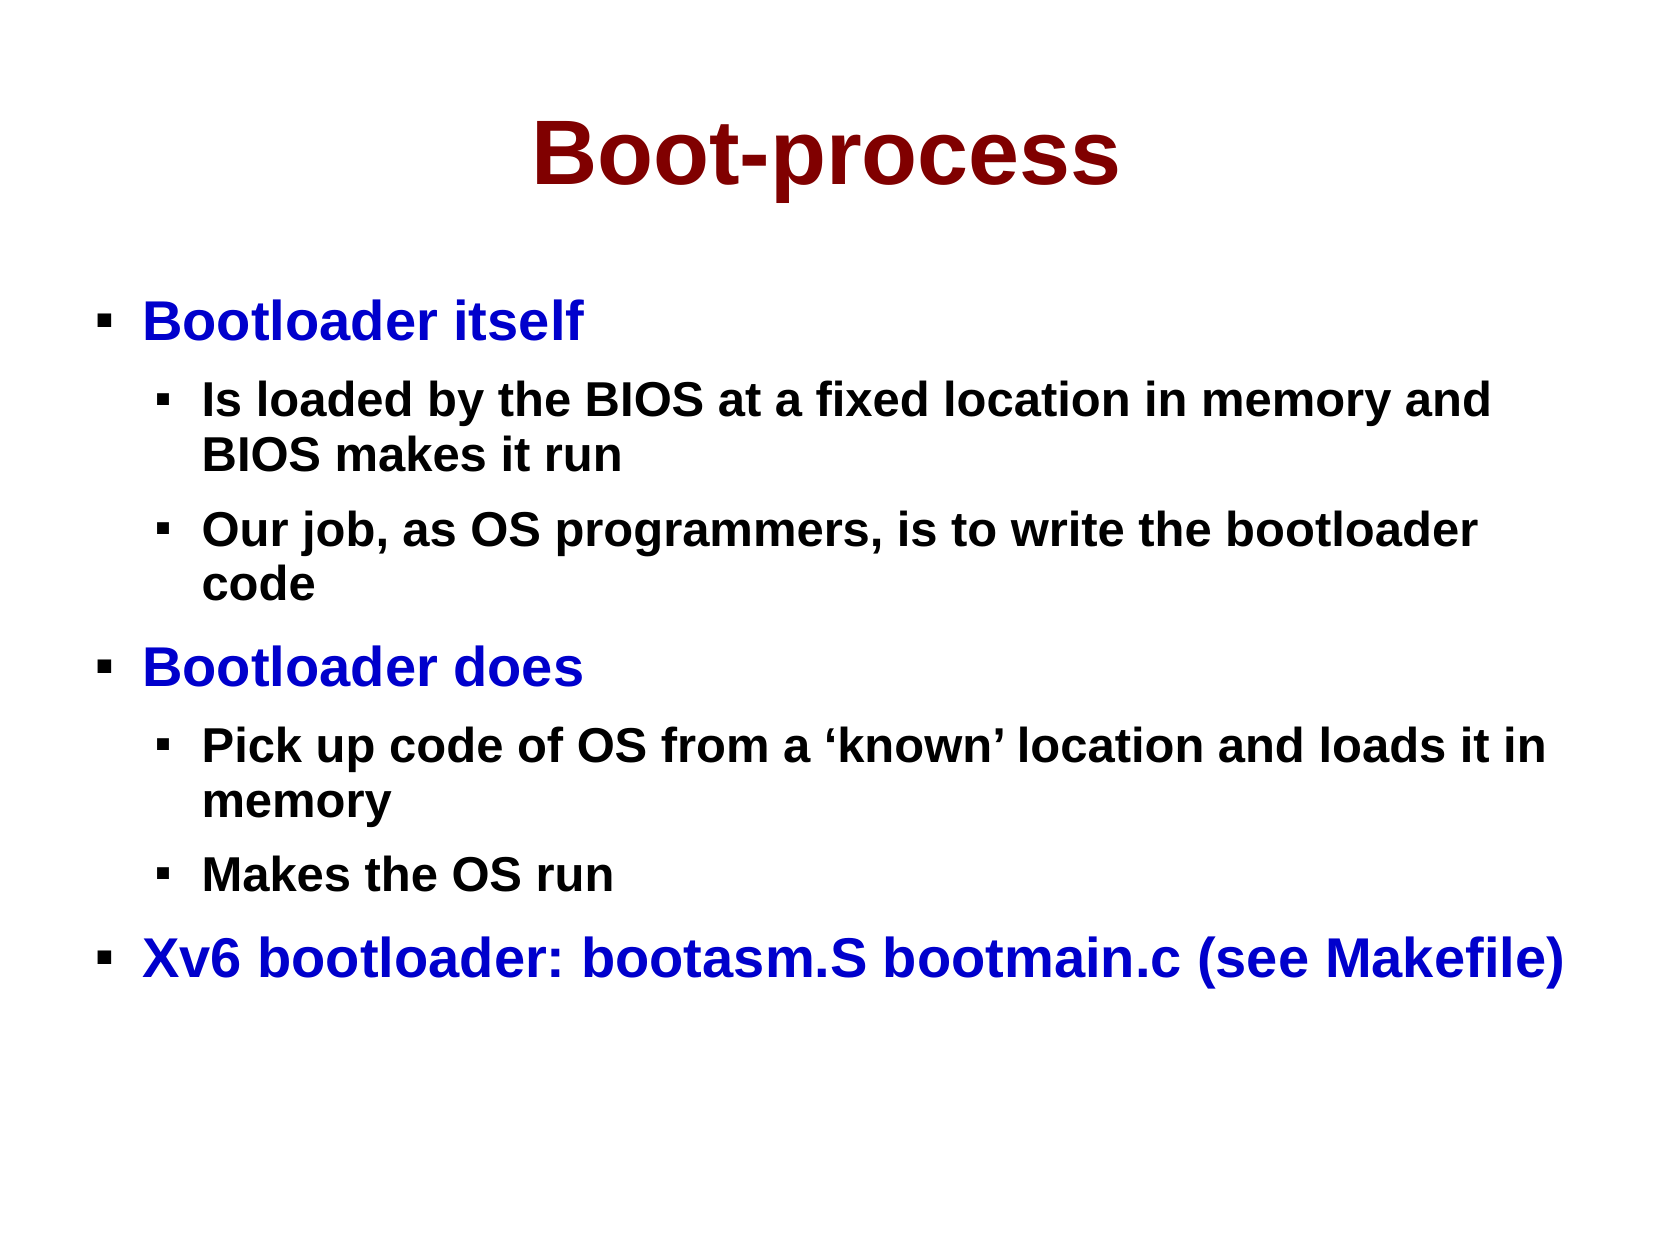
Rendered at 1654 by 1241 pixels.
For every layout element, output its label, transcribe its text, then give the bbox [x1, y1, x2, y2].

list Bootloader itself Is loaded by the BIOS at a fixed location in memory and BIOS makes it run Our job, as OS programmers, is to write the bootloader code Bootloader does Pick up code of OS from a ‘known’ location and loads it in memory Makes the OS run Xv6 bootloader: bootasm.S bootmain.c (see Makefile) [82, 290, 1571, 1010]
title Boot-process [82, 49, 1571, 257]
